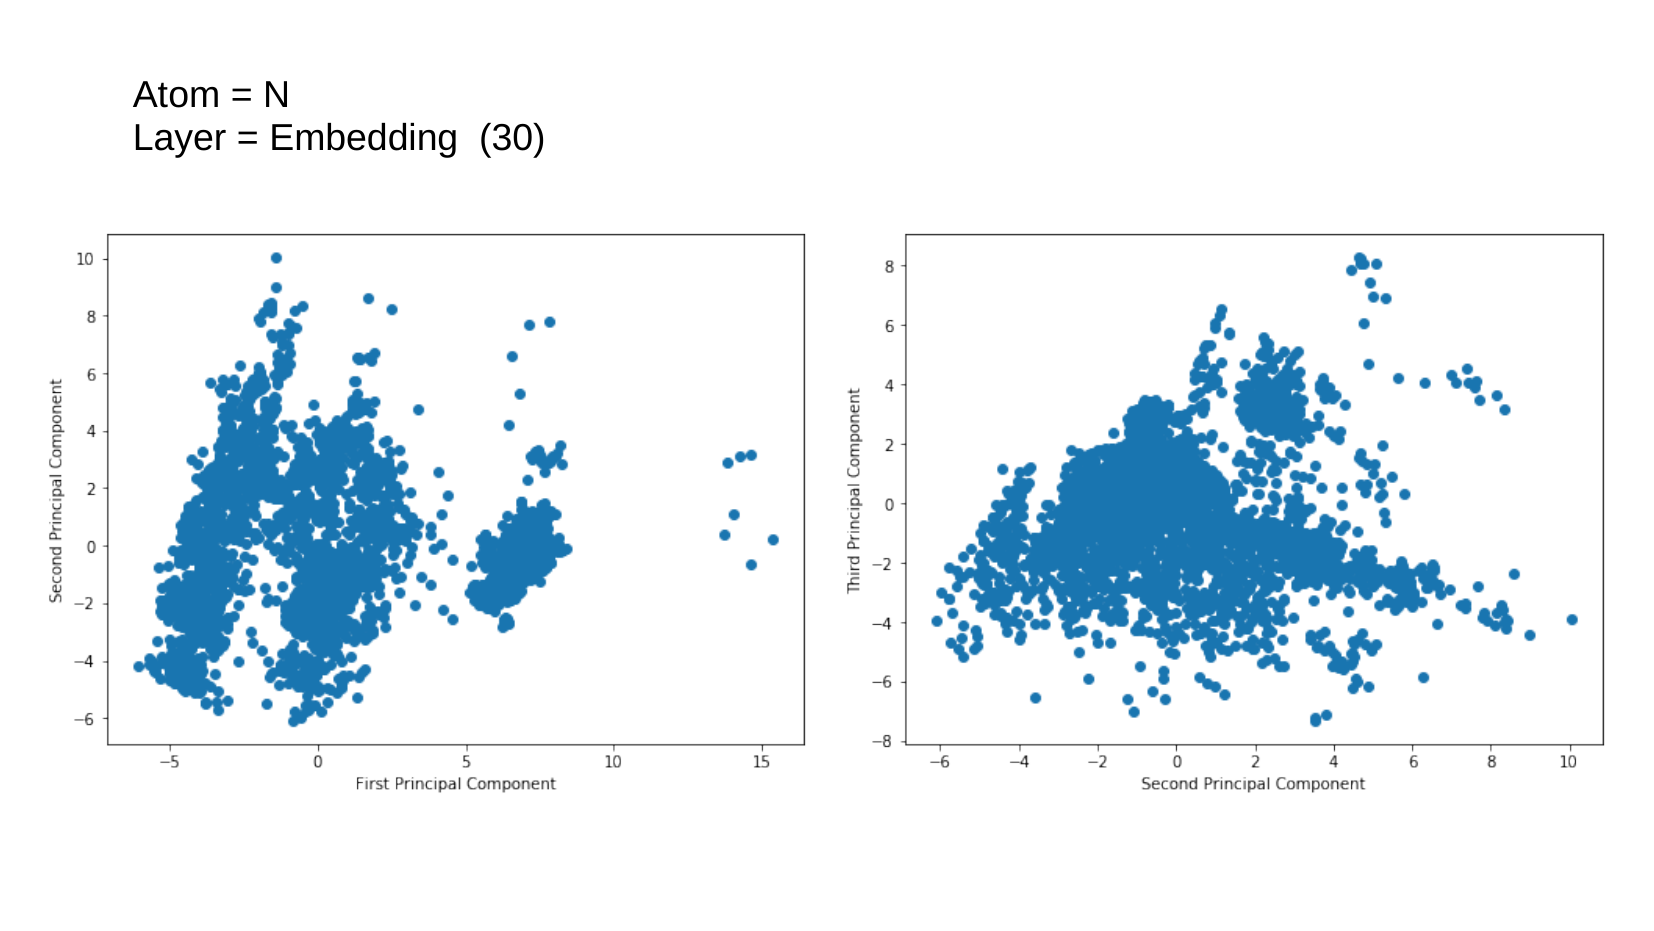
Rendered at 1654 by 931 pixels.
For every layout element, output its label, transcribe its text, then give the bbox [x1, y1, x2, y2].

picture [40, 223, 815, 804]
text_box Atom = N Layer = Embedding (30) [118, 66, 561, 166]
picture [838, 223, 1614, 804]
